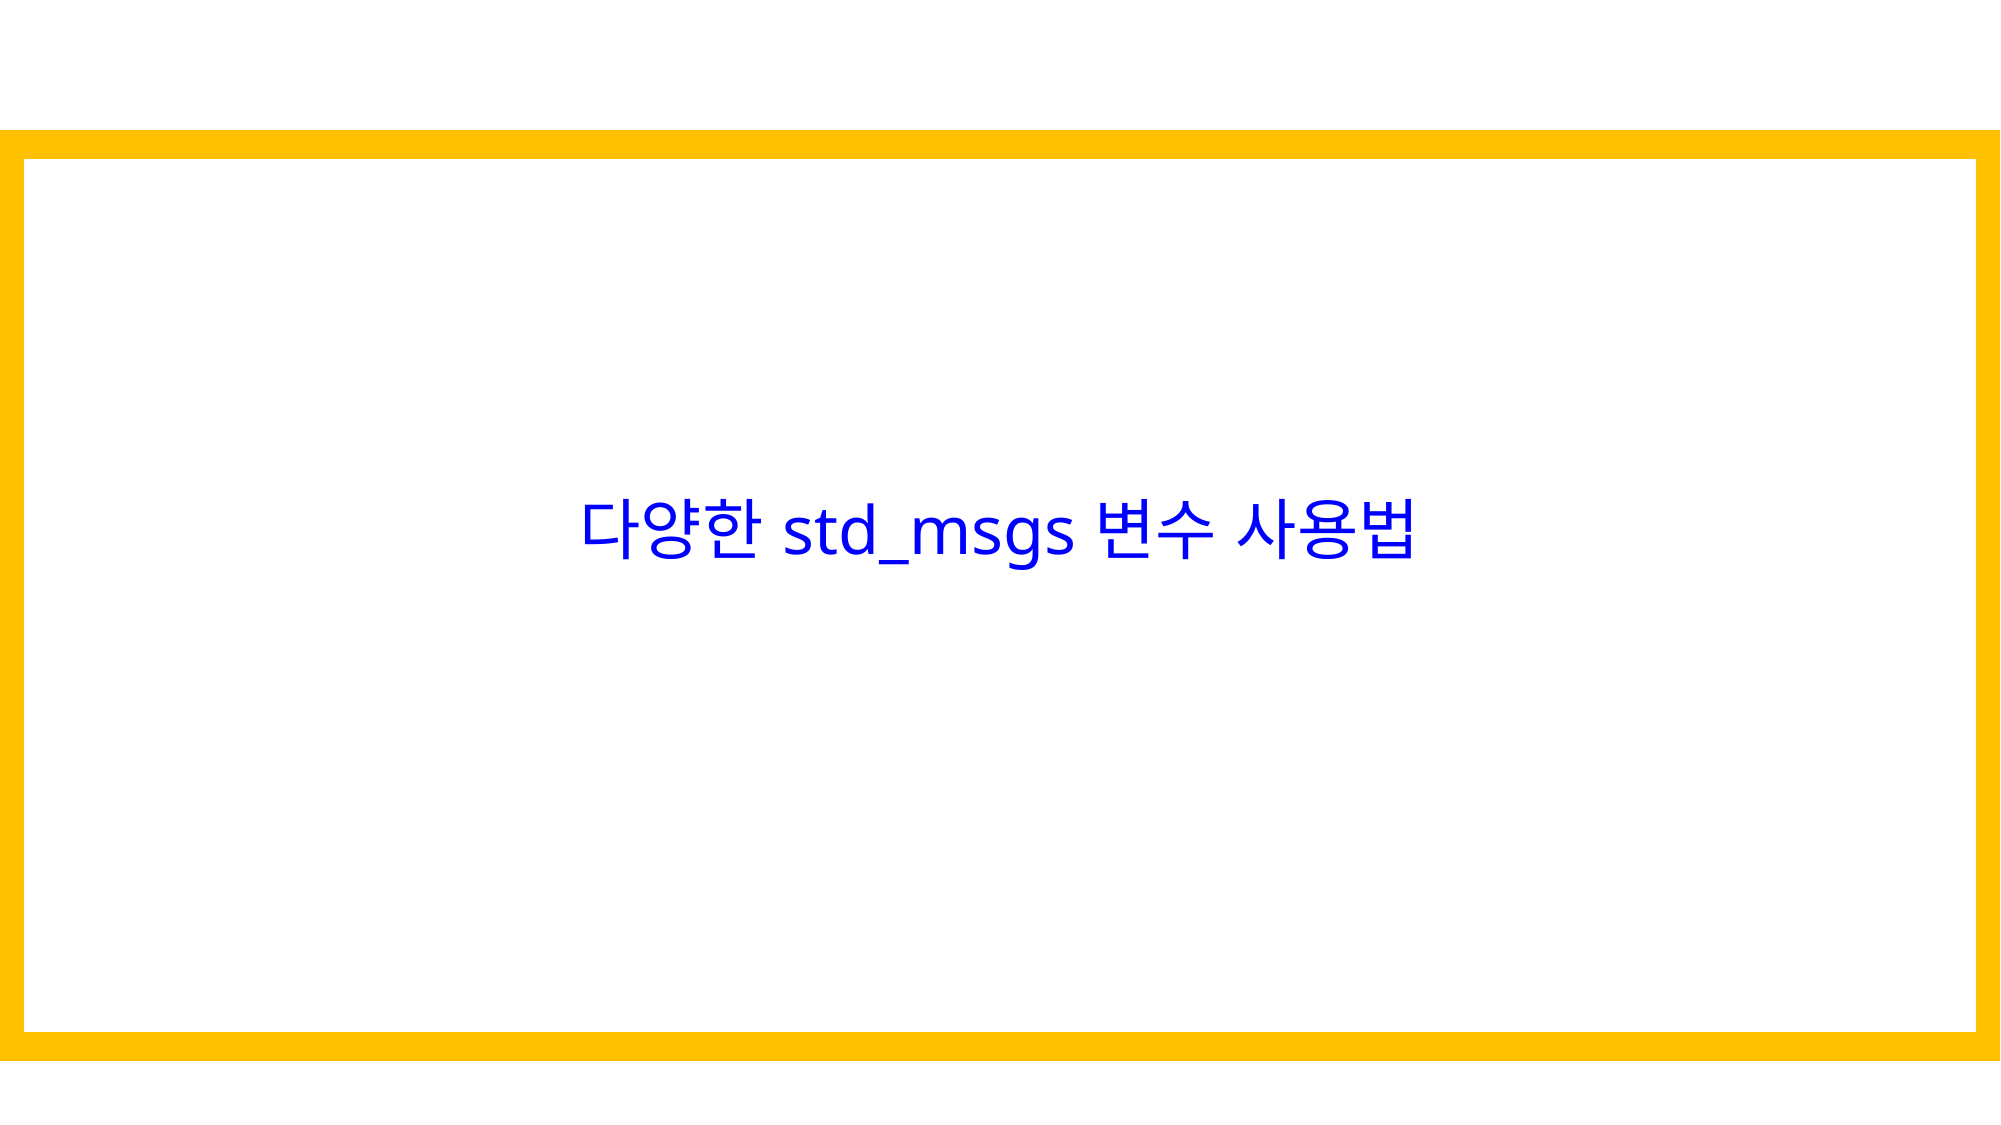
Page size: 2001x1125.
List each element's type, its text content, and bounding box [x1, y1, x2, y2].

text_box 다양한 std_msgs 변수 사용법 [564, 480, 1436, 576]
